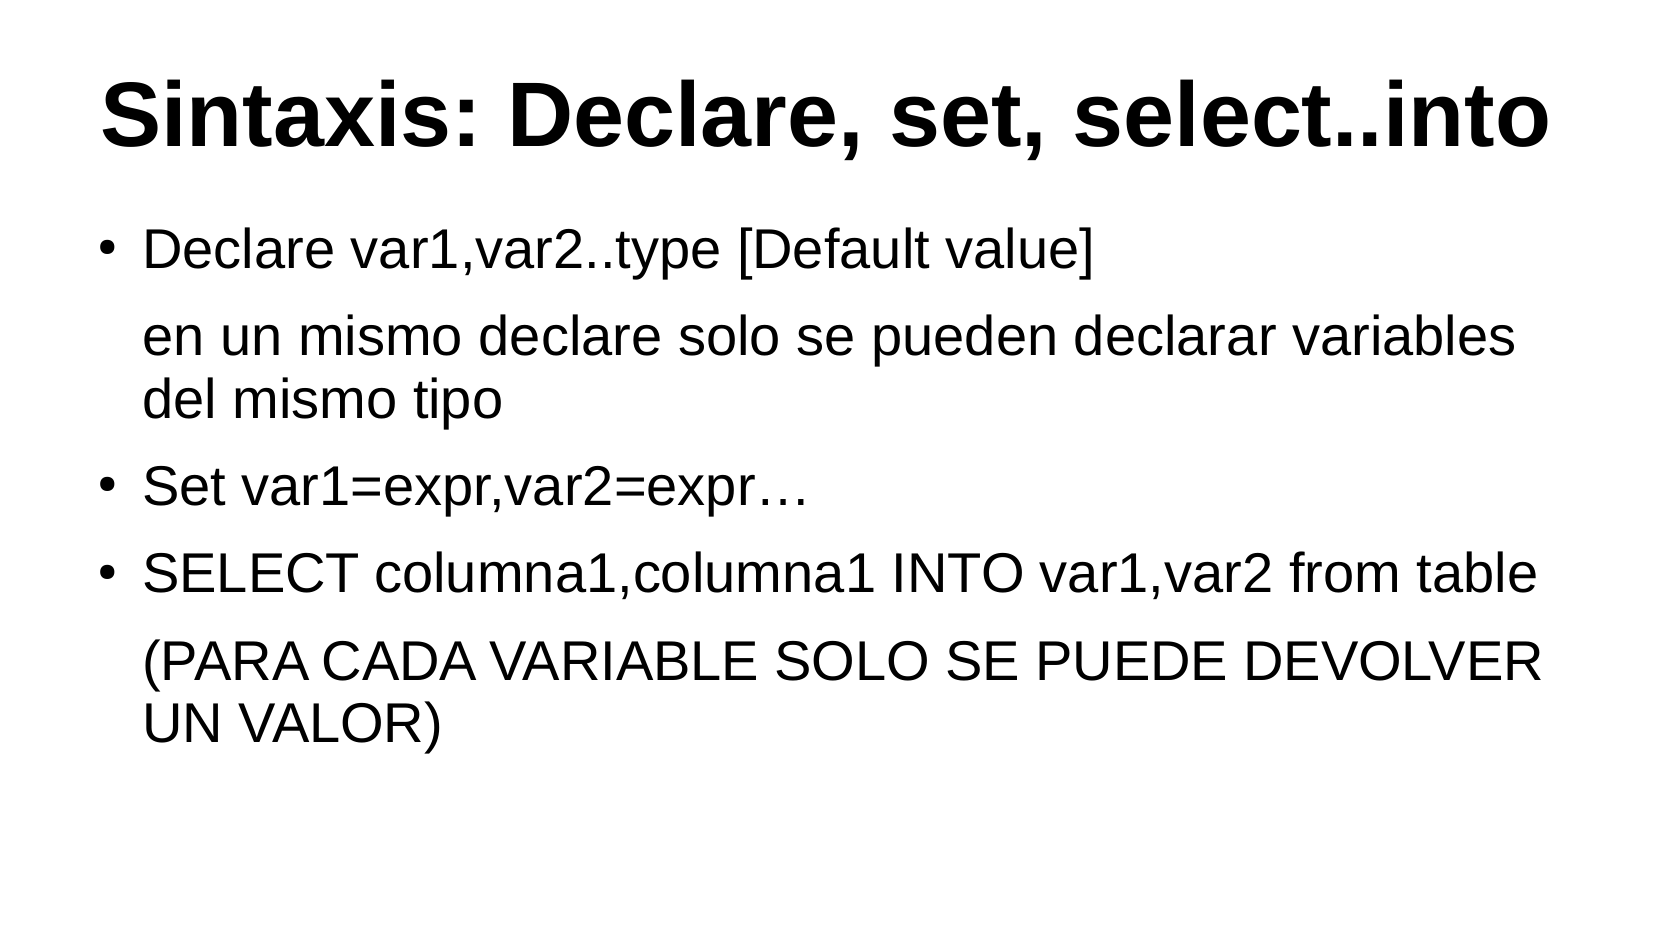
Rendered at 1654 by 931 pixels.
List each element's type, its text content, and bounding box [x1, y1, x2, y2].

list Declare var1,var2..type [Default value] en un mismo declare solo se pueden declarar variables del mismo tipo Set var1=expr,var2=expr… SELECT columna1,columna1 INTO var1,var2 from table (PARA CADA VARIABLE SOLO SE PUEDE DEVOLVER UN VALOR) [82, 217, 1571, 758]
title Sintaxis: Declare, set, select..into [82, 37, 1571, 193]
